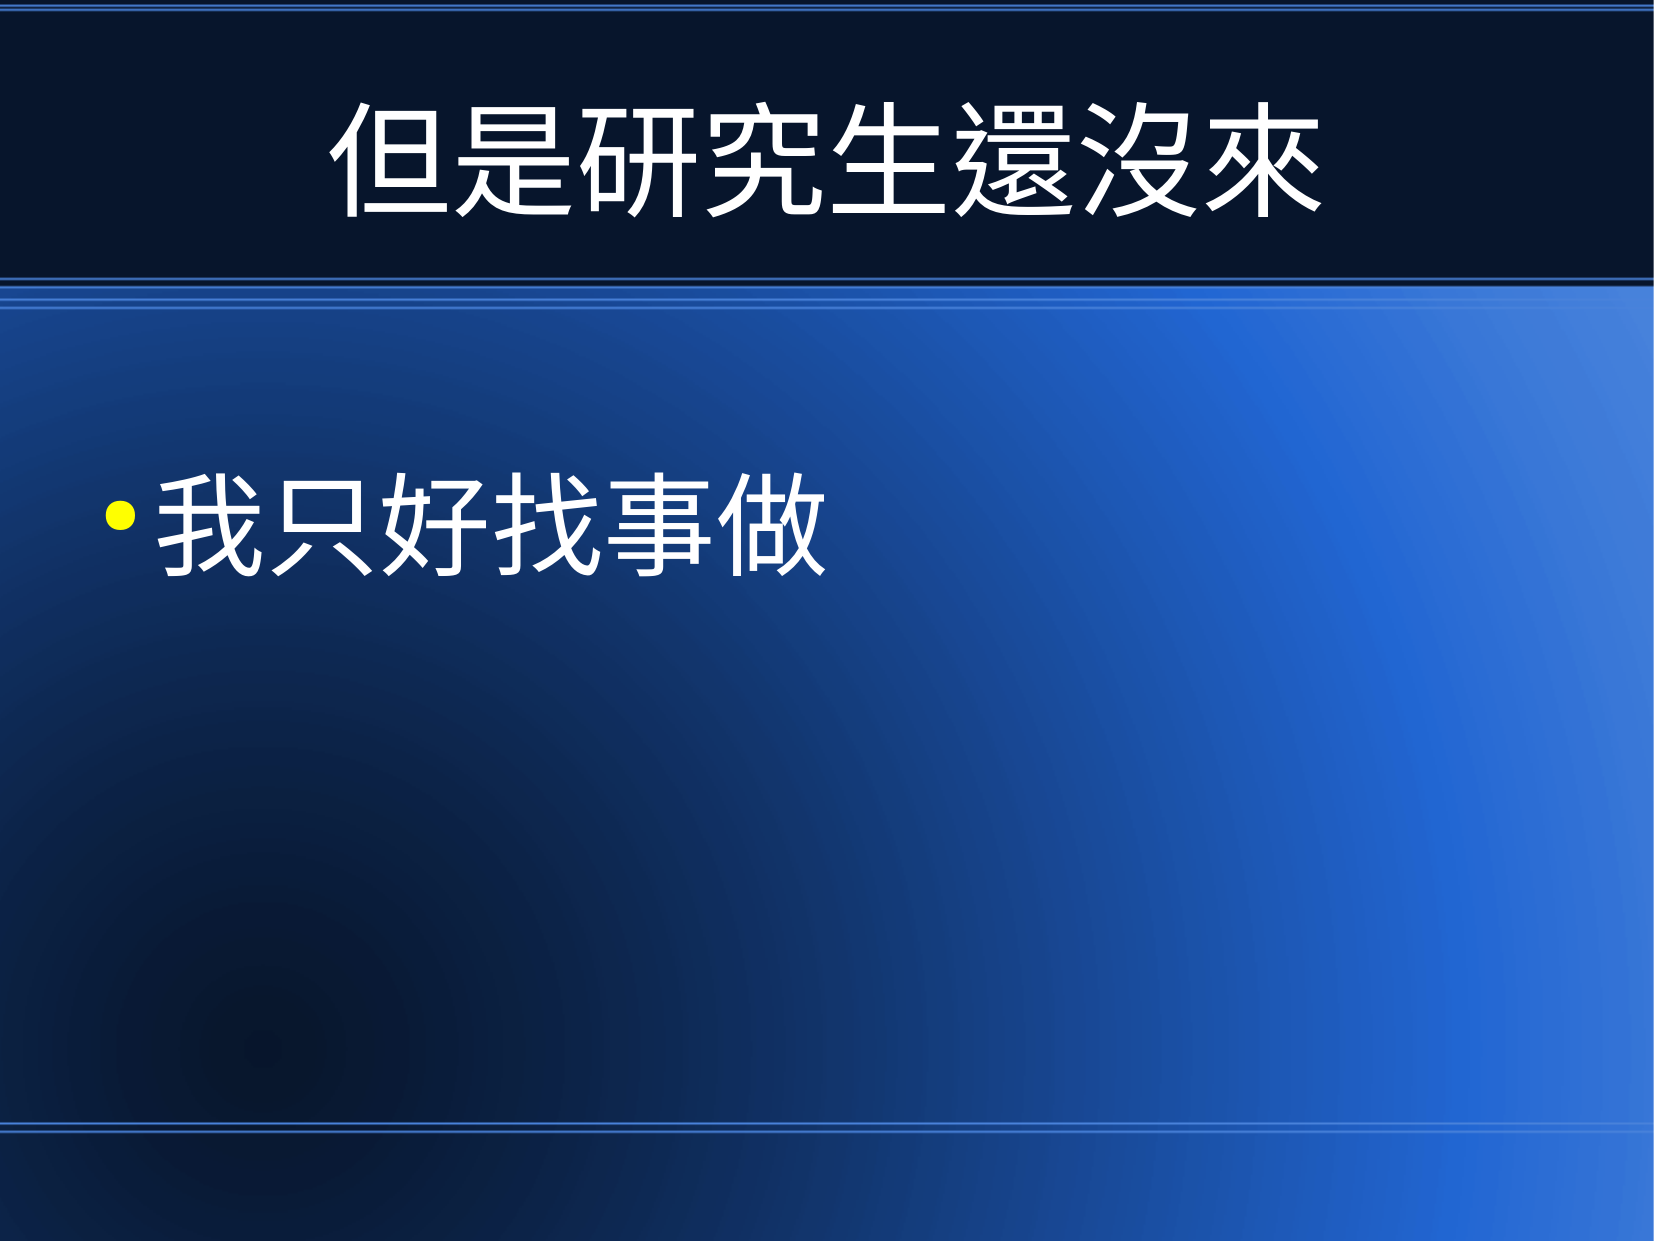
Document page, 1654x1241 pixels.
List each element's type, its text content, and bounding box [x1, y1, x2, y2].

title 但是研究生還沒來 [82, 49, 1571, 257]
picture [0, 0, 1654, 1241]
list 我只好找事做 [82, 355, 1571, 1241]
